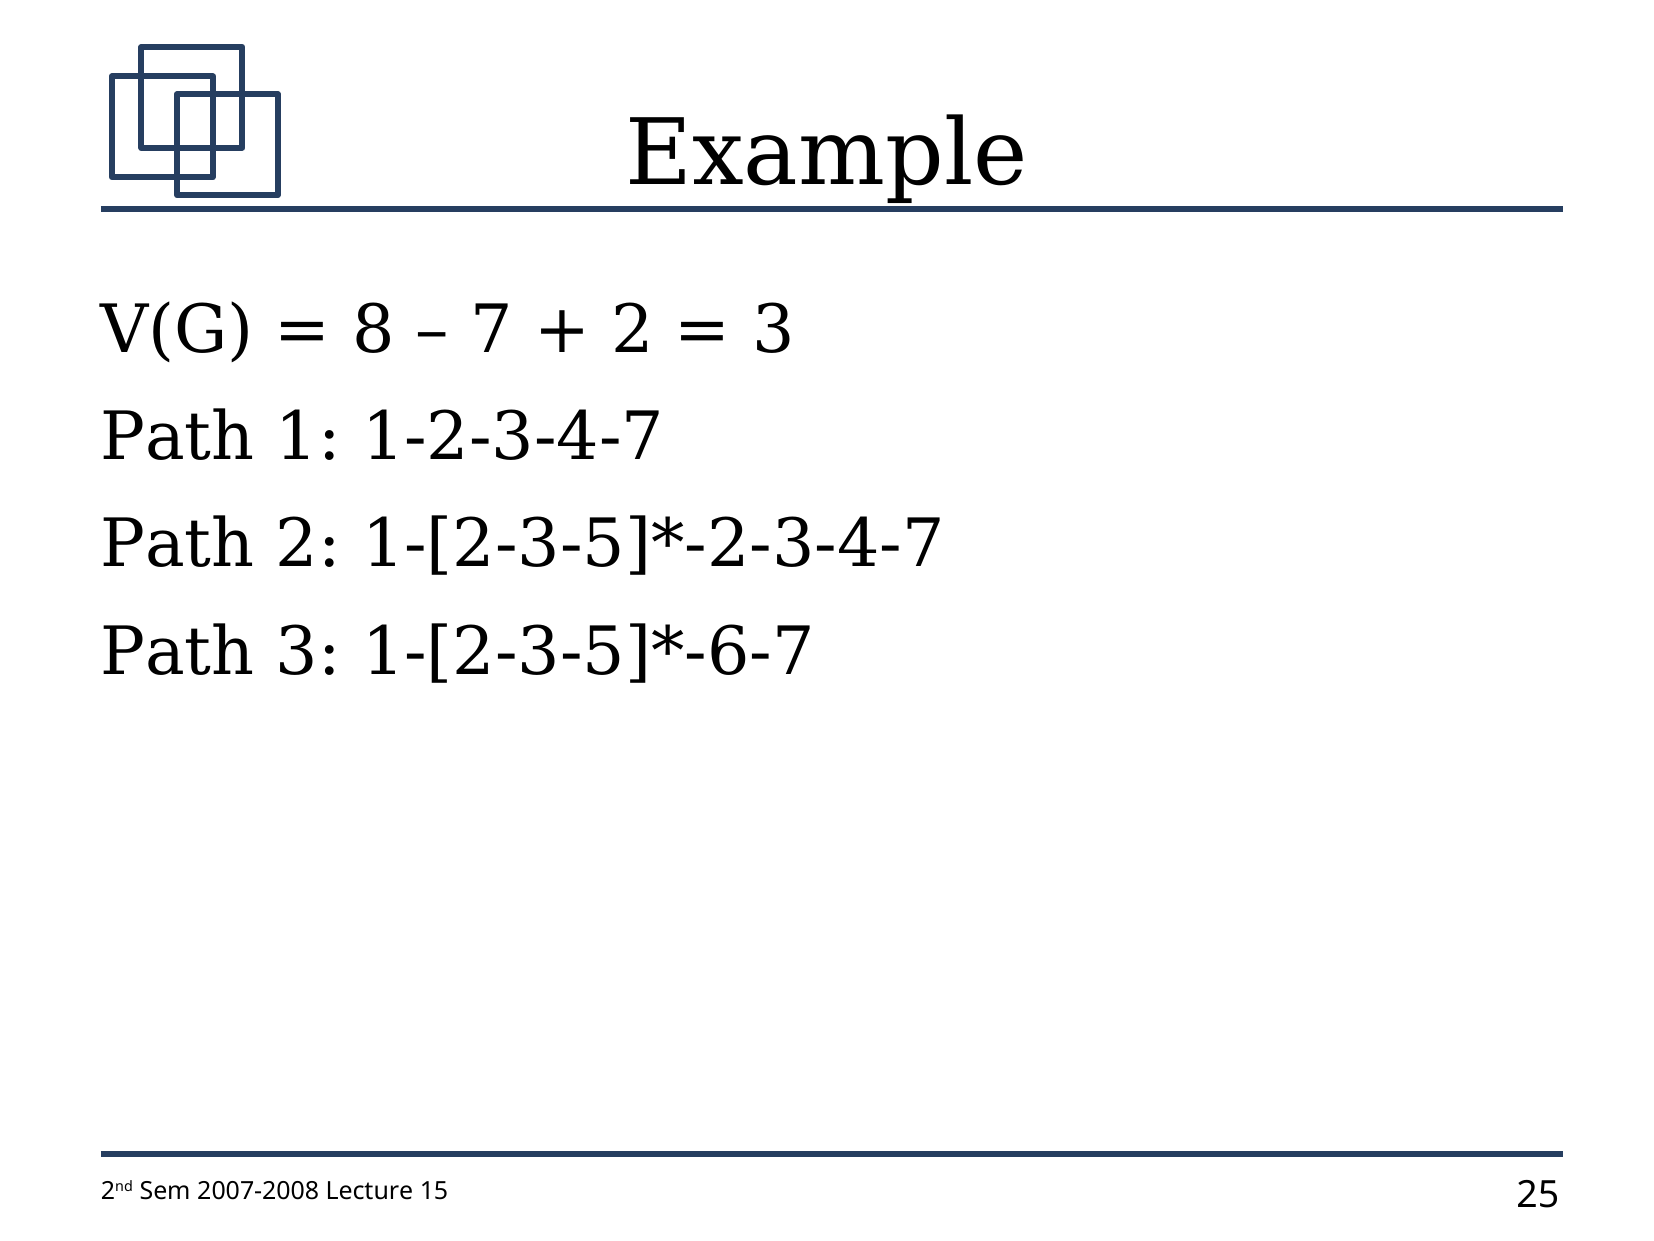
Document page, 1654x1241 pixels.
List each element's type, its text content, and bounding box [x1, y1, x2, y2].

title Example [82, 49, 1571, 257]
list V(G) = 8 – 7 + 2 = 3 Path 1: 1-2-3-4-7 Path 2: 1-[2-3-5]*-2-3-4-7 Path 3: 1-[2-3-5]*-6-7 [82, 290, 1571, 1109]
